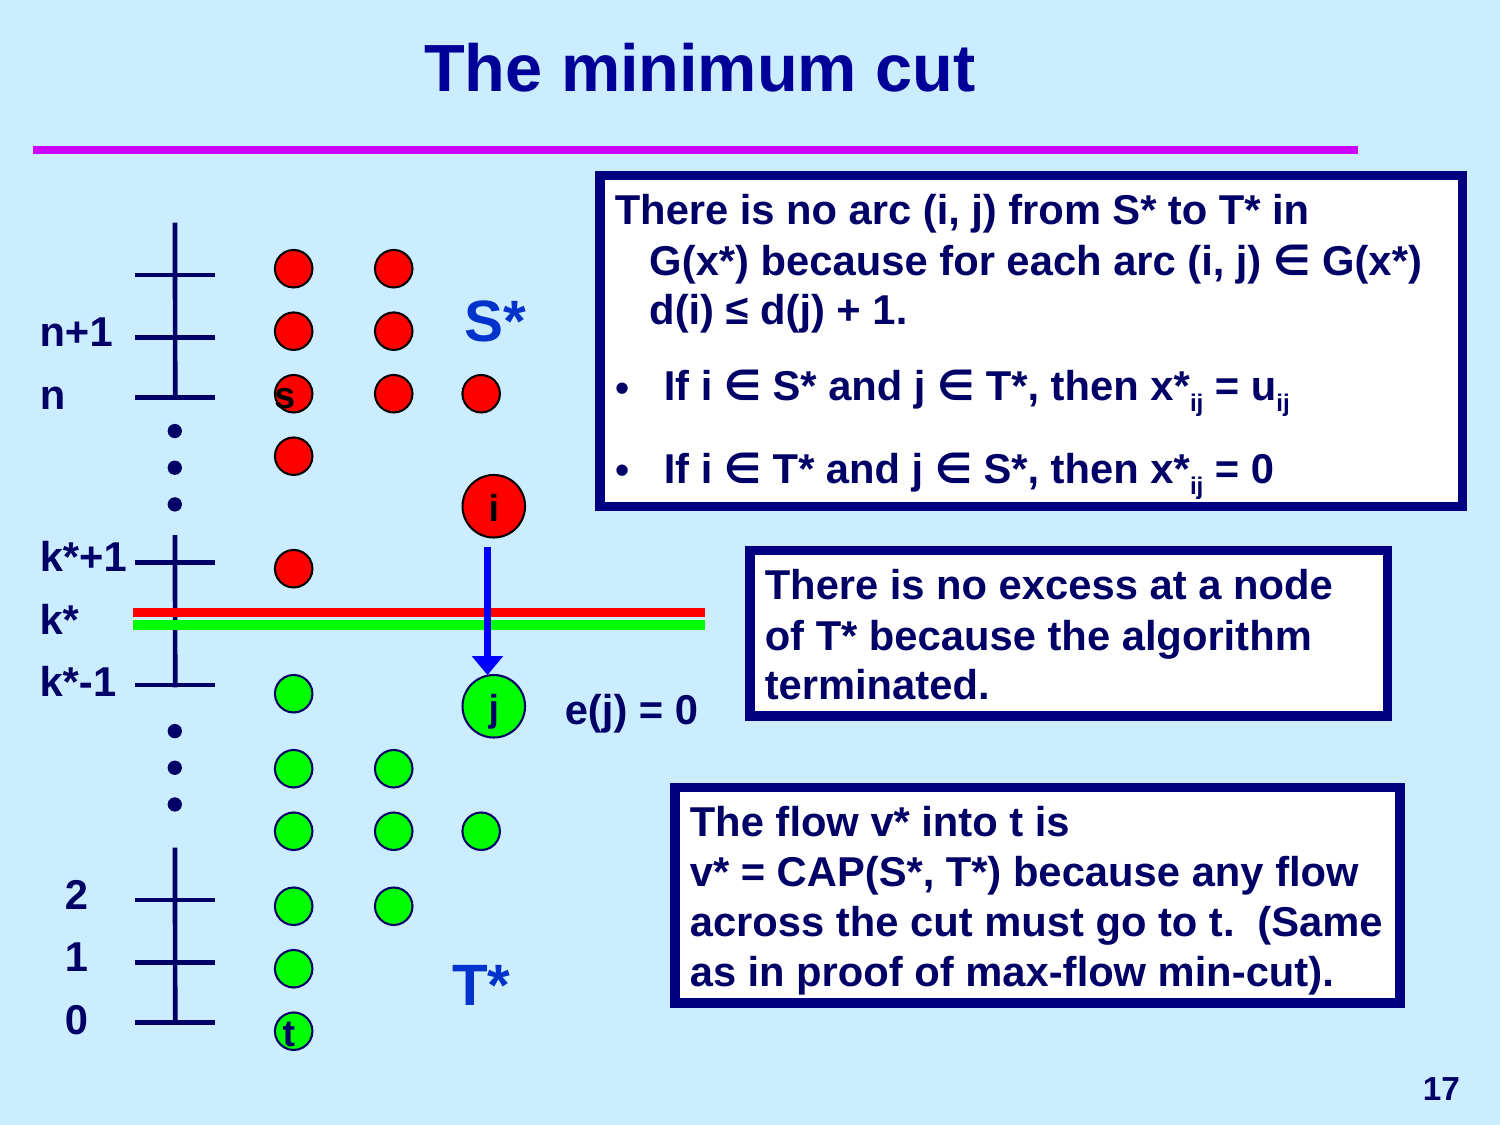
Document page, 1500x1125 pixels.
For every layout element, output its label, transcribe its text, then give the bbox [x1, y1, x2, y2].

text_box i [462, 474, 526, 538]
text_box 0 [49, 988, 113, 1051]
text_box [374, 887, 413, 926]
text_box n [24, 363, 88, 426]
text_box [374, 812, 413, 851]
text_box [274, 812, 313, 851]
text_box e(j) = 0 [549, 675, 726, 741]
text_box k*-1 [24, 647, 138, 713]
text_box <number> [1187, 1050, 1476, 1125]
text_box [274, 437, 313, 475]
text_box The flow v* into t is v* = CAP(S*, T*) because any flow across the cut must go to t. (Same as in proof of max-flow min-cut). [674, 787, 1401, 1003]
text_box [274, 312, 313, 350]
text_box [274, 674, 313, 713]
text_box [168, 461, 181, 474]
text_box [274, 887, 313, 926]
text_box [168, 761, 181, 774]
text_box There is no arc (i, j) from S* to T* in G(x*) because for each arc (i, j) ∈ G(x*) d(i) ≤ d(j) + 1. If i ∈ S* and j ∈ T*, then x*ij = uij If i ∈ T* and j ∈ S*, then x*ij = 0 [599, 175, 1463, 507]
text_box 2 [49, 859, 113, 922]
text_box j [462, 675, 526, 738]
text_box [168, 498, 181, 511]
text_box [462, 812, 500, 851]
text_box t [274, 1012, 313, 1051]
text_box s [274, 374, 313, 413]
text_box T* [437, 939, 563, 1026]
text_box There is no excess at a node of T* because the algorithm terminated. [749, 550, 1388, 716]
text_box [168, 424, 181, 438]
text_box 1 [49, 922, 113, 988]
text_box [168, 724, 181, 738]
text_box [374, 312, 413, 350]
text_box k*+1 [24, 522, 163, 588]
text_box [462, 374, 500, 413]
text_box k* [24, 584, 138, 647]
text_box [374, 374, 413, 413]
text_box [274, 549, 313, 588]
text_box n+1 [24, 297, 138, 363]
title The minimum cut [62, 24, 1338, 113]
text_box [168, 798, 181, 811]
text_box [374, 249, 413, 288]
text_box [274, 949, 313, 988]
text_box [274, 749, 313, 788]
text_box S* [450, 274, 576, 361]
text_box [274, 249, 313, 288]
text_box [374, 749, 413, 788]
